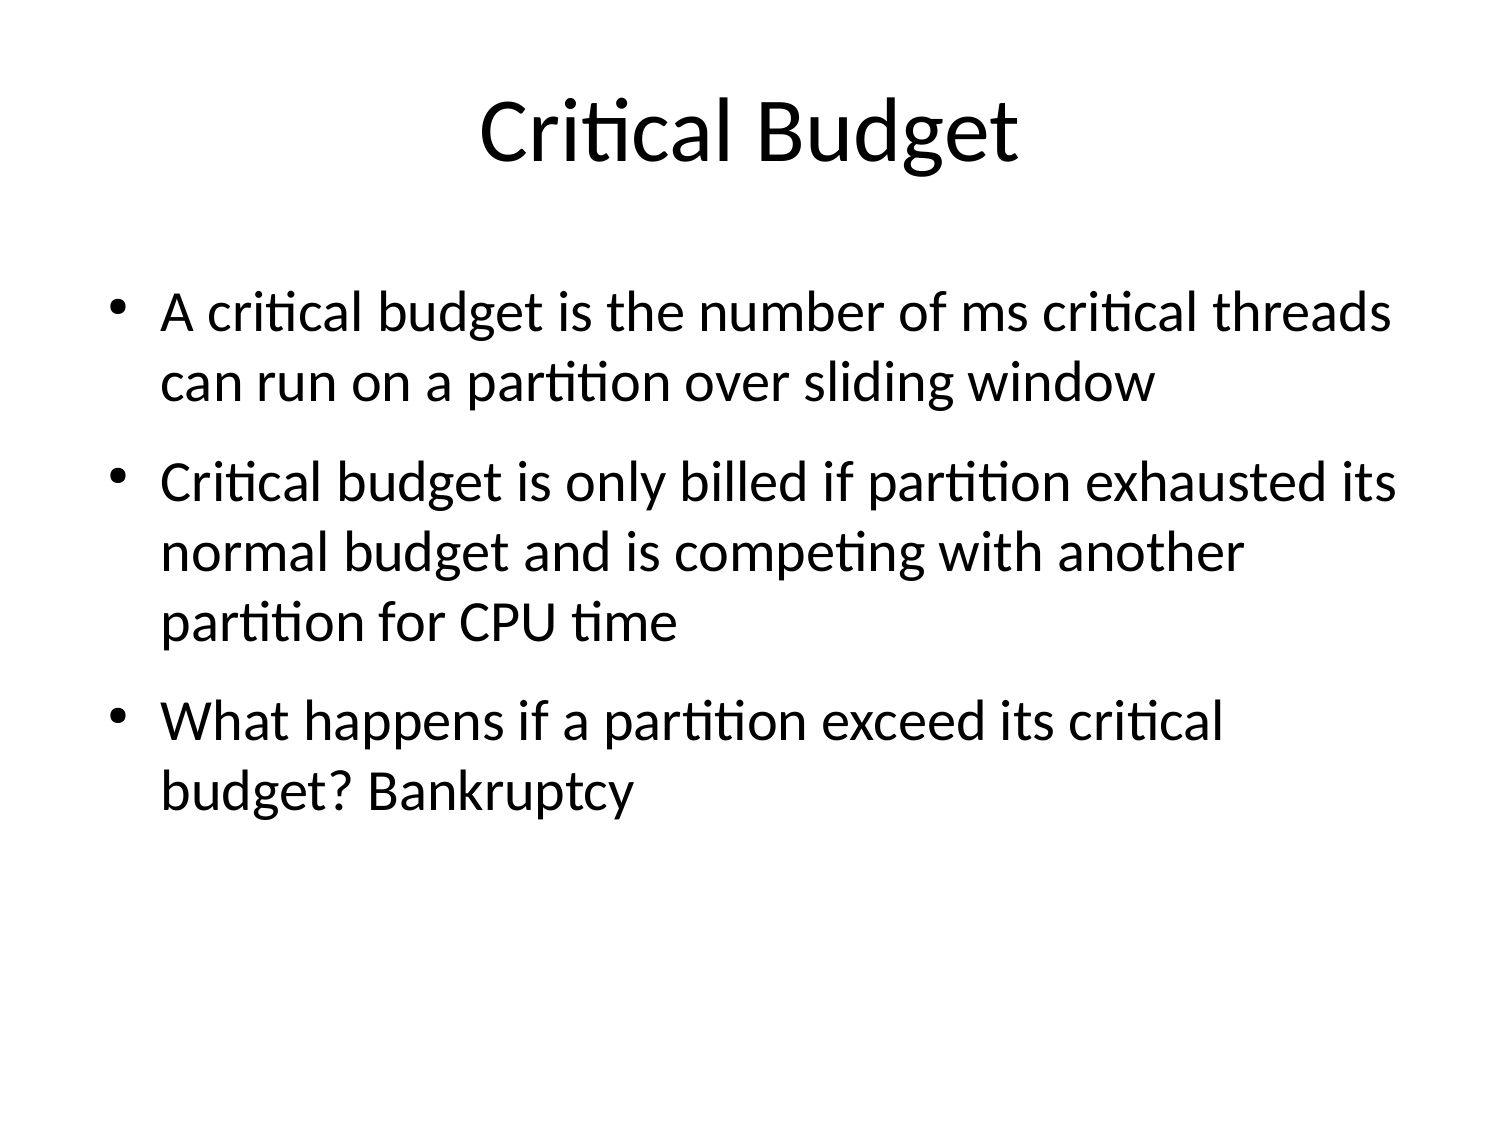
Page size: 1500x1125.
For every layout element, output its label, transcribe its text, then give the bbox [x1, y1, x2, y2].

title Critical Budget [75, 45, 1425, 233]
list A critical budget is the number of ms critical threads can run on a partition over sliding window Critical budget is only billed if partition exhausted its normal budget and is competing with another partition for CPU time What happens if a partition exceed its critical budget? Bankruptcy [75, 265, 1426, 1009]
